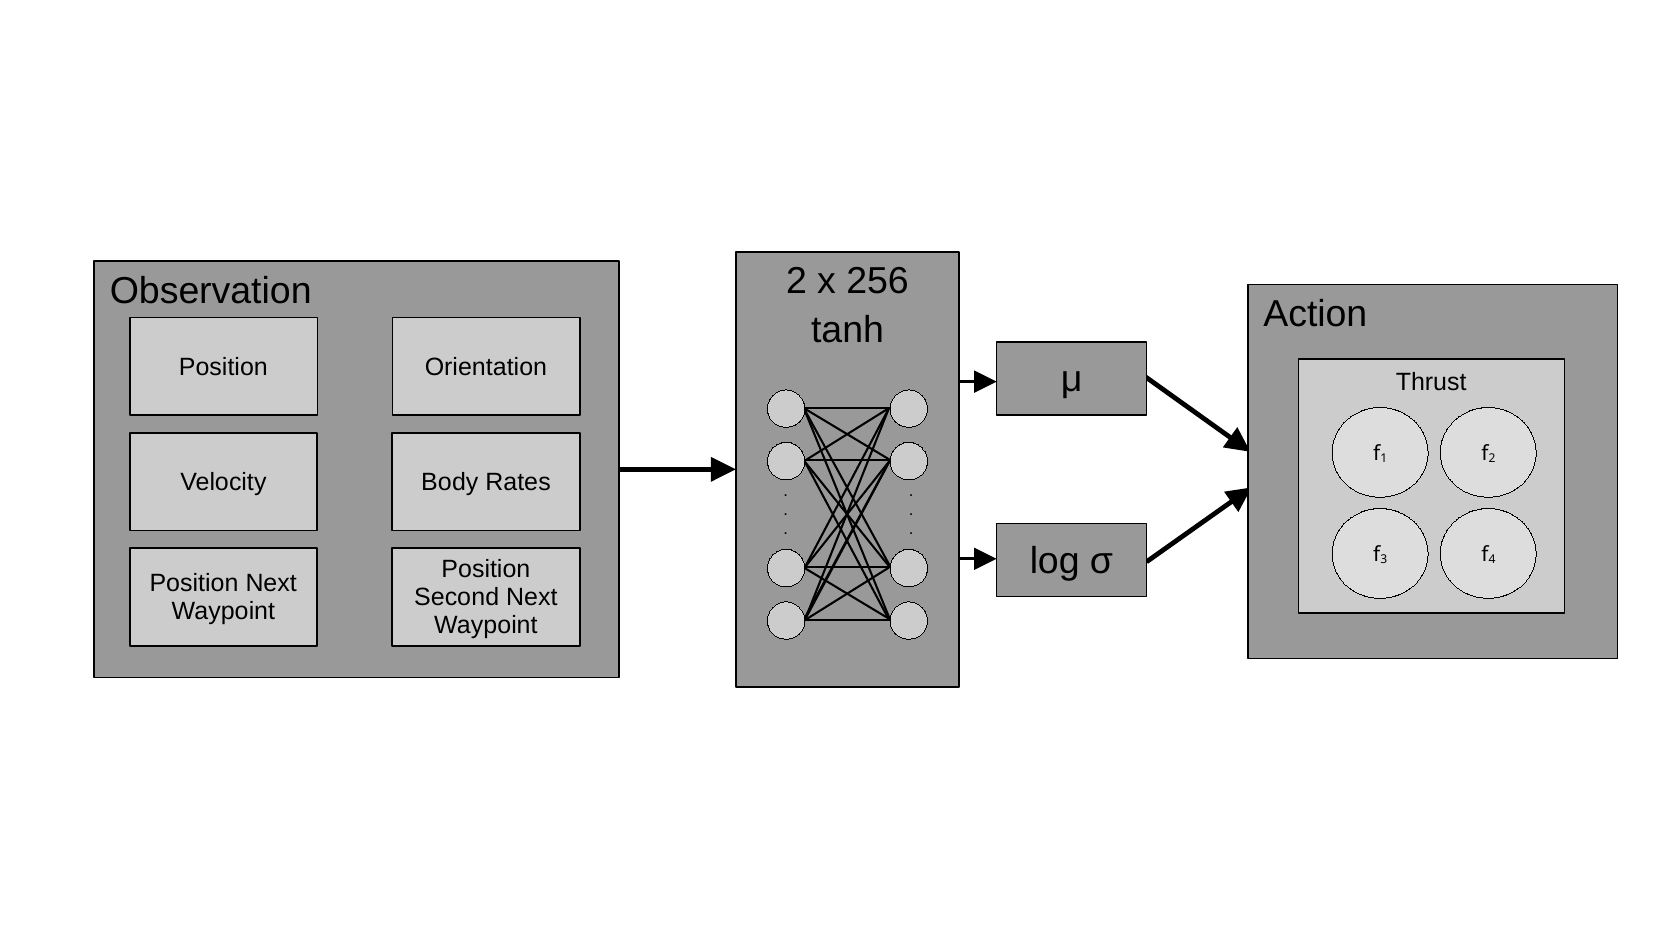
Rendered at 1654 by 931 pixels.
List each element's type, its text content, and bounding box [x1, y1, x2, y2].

text_box [890, 389, 928, 428]
text_box Velocity [129, 432, 318, 531]
text_box [767, 601, 805, 640]
text_box 2 x 256 tanh [735, 251, 960, 687]
text_box f3 [1332, 508, 1429, 599]
text_box Position Second Next Waypoint [392, 548, 580, 646]
text_box [767, 442, 805, 480]
text_box [767, 549, 805, 587]
text_box f4 [1440, 508, 1537, 599]
text_box f2 [1440, 407, 1537, 498]
text_box Action [1247, 284, 1618, 659]
text_box Observation [94, 261, 620, 678]
text_box log σ [996, 523, 1147, 597]
text_box Position Next Waypoint [129, 548, 318, 646]
text_box [767, 389, 805, 428]
text_box [890, 442, 928, 480]
text_box [890, 549, 928, 587]
text_box f1 [1332, 407, 1429, 498]
text_box Thrust [1298, 359, 1565, 613]
text_box Body Rates [392, 432, 580, 531]
text_box Orientation [392, 317, 580, 416]
text_box Position [129, 317, 318, 416]
text_box [890, 601, 928, 640]
text_box μ [996, 341, 1147, 415]
